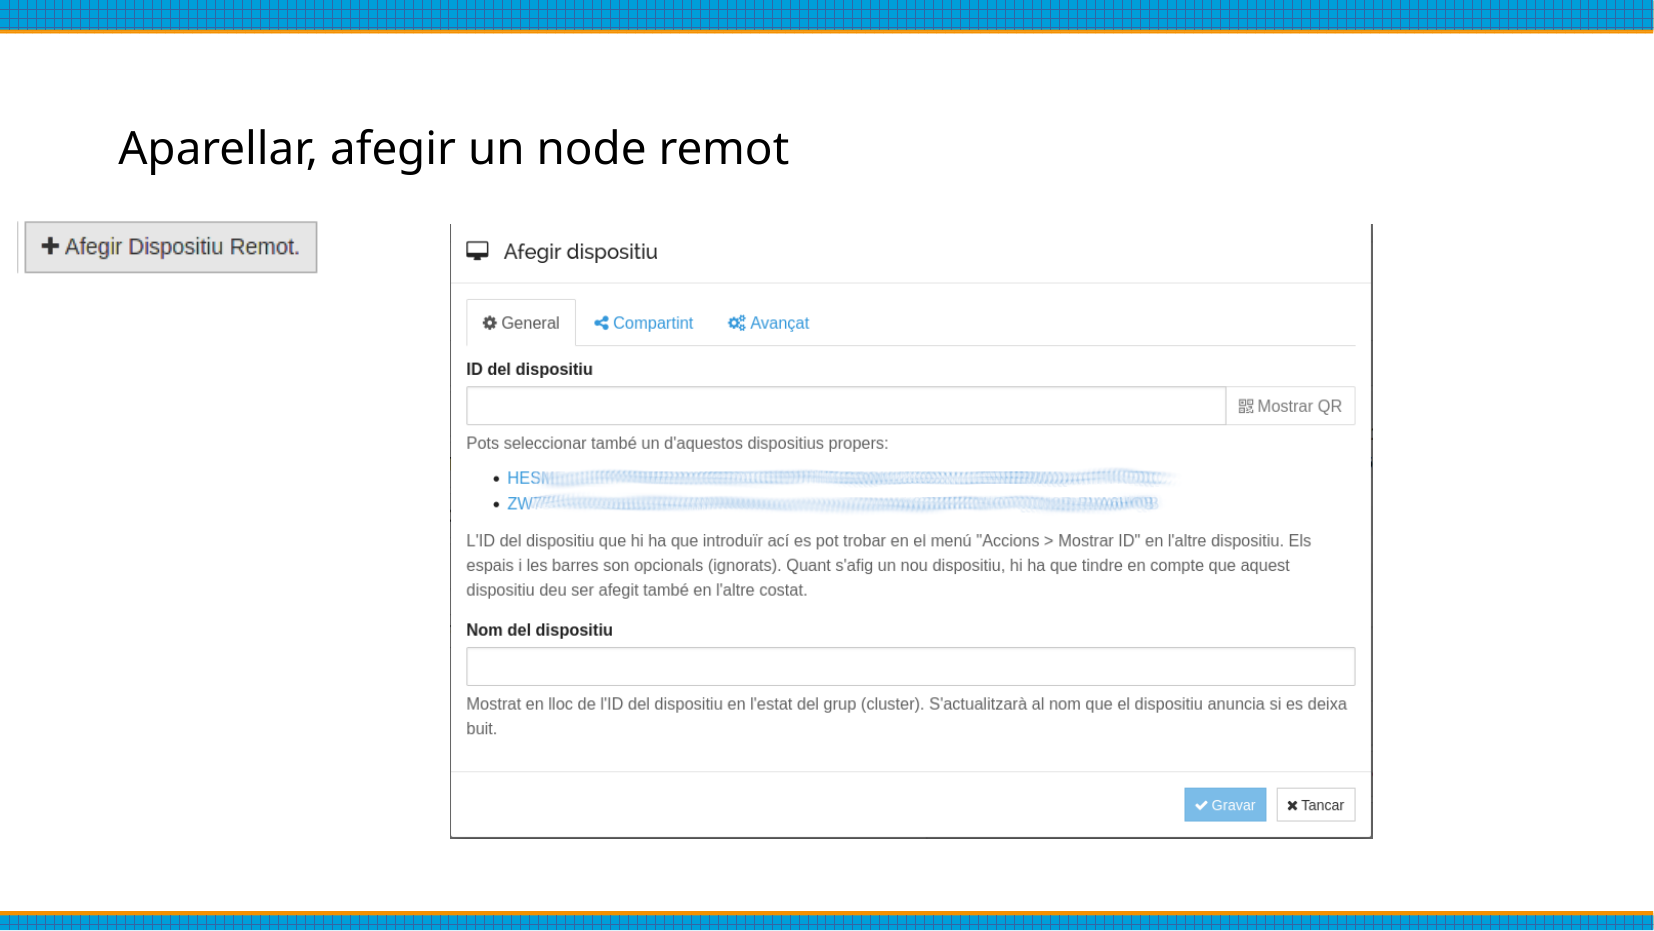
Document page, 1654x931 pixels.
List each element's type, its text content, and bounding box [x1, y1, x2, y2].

picture [450, 224, 1373, 839]
picture [17, 187, 338, 319]
text_box Aparellar, afegir un node remot [112, 114, 845, 180]
